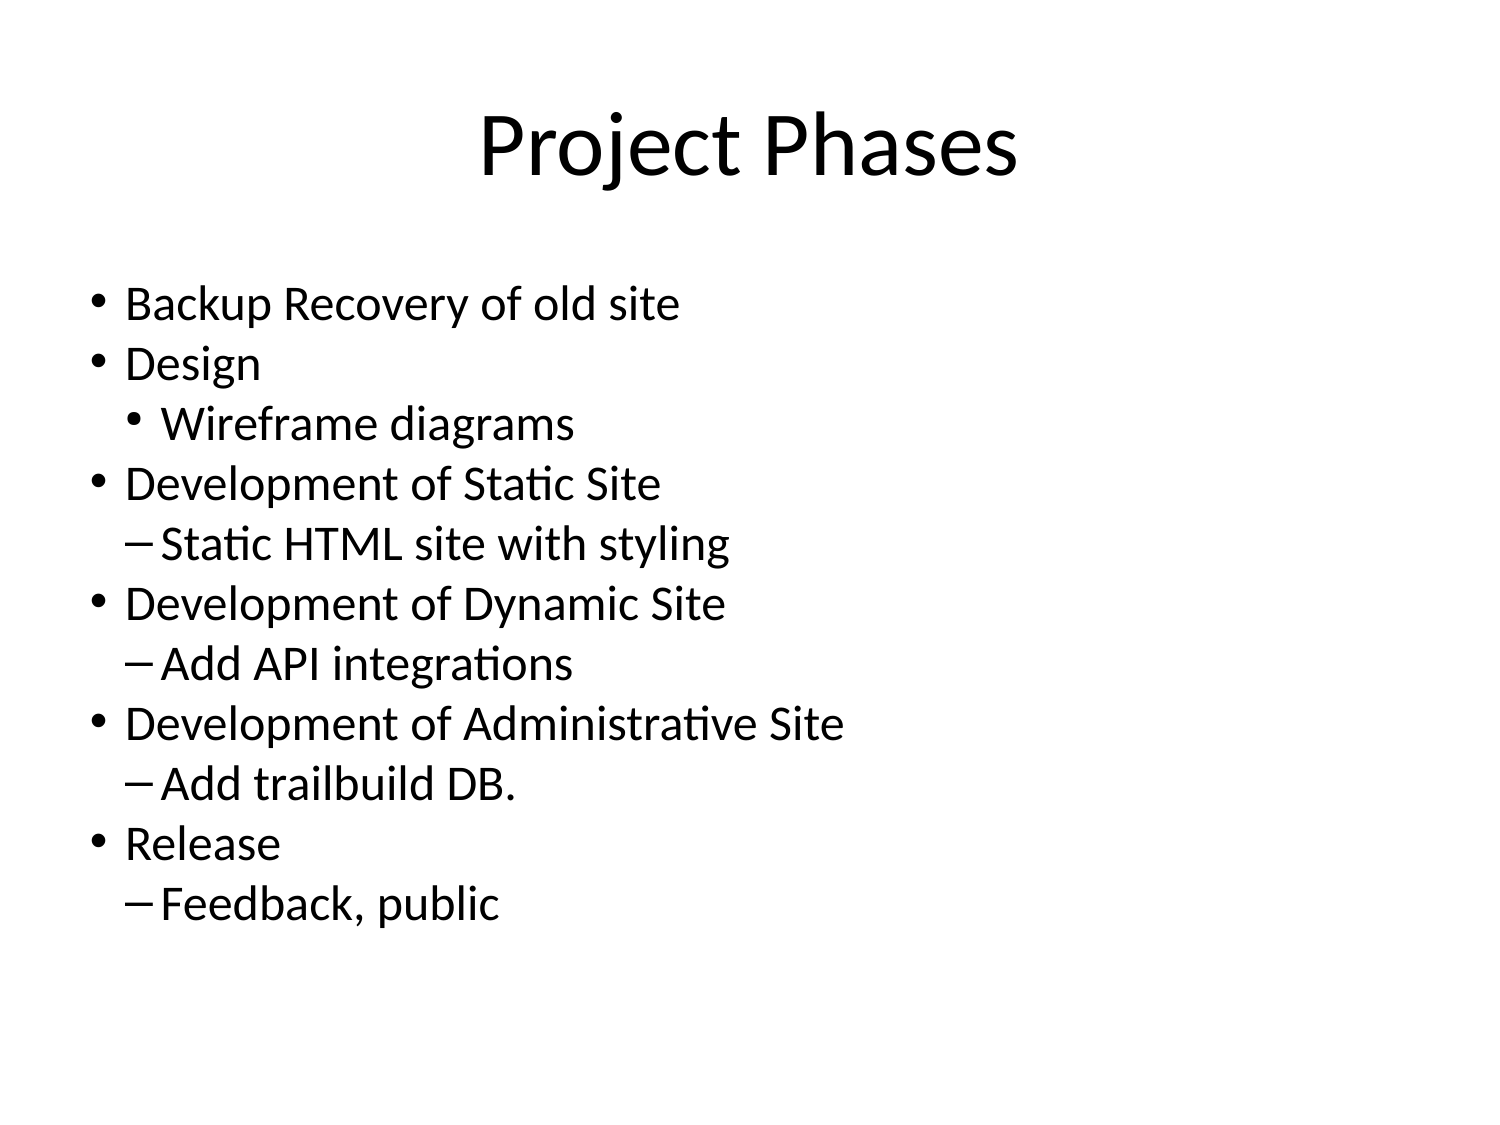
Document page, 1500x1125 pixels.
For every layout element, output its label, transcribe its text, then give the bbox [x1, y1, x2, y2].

text_box Backup Recovery of old site Design Wireframe diagrams Development of Static Site Static HTML site with styling Development of Dynamic Site Add API integrations Development of Administrative Site Add trailbuild DB. Release Feedback, public [75, 262, 1425, 1005]
text_box Project Phases [75, 45, 1425, 233]
